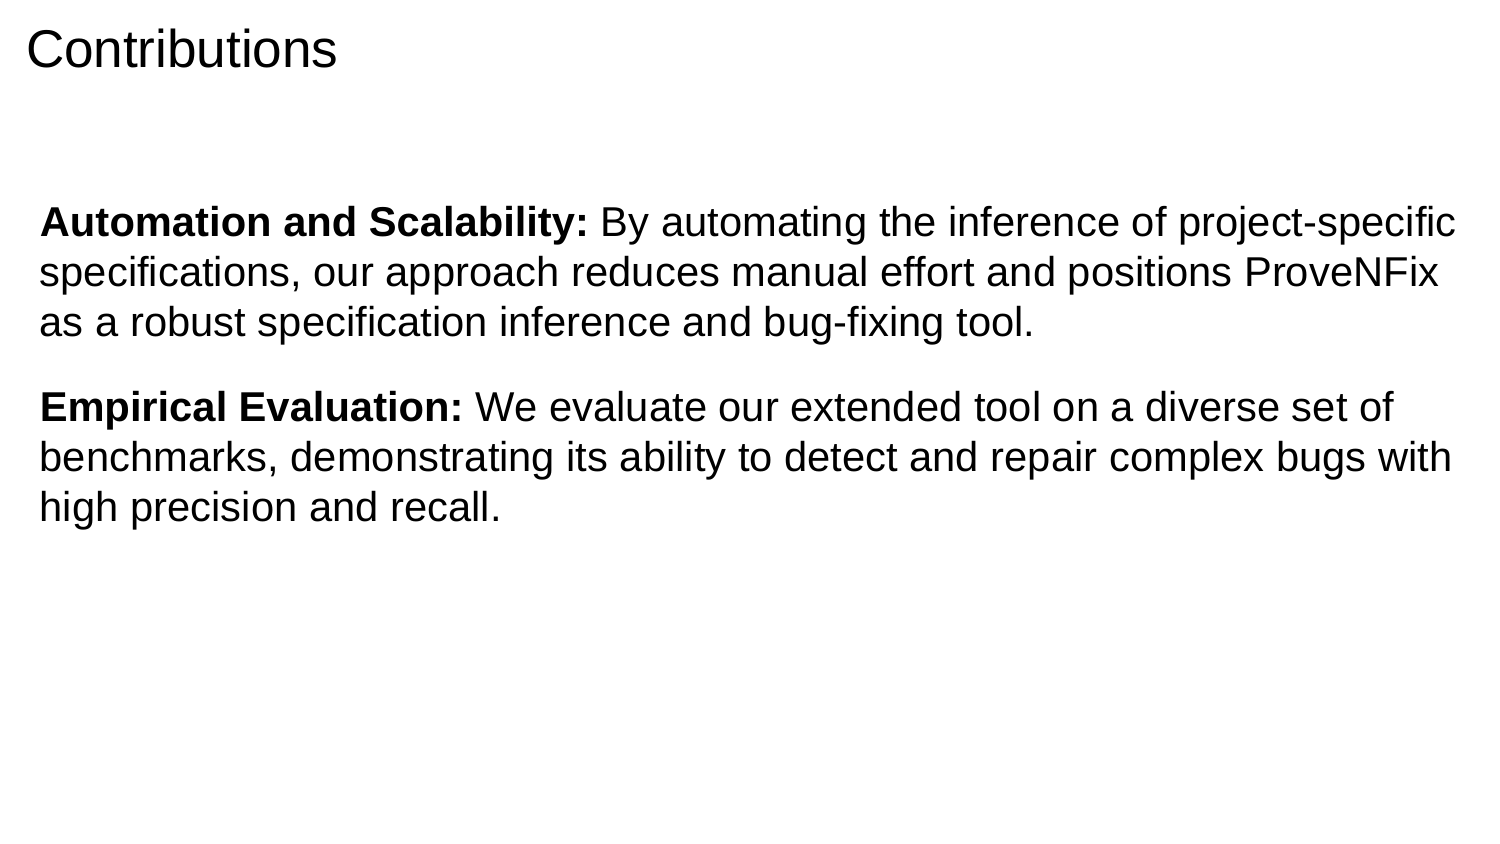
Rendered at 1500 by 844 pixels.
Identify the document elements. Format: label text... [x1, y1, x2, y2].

title Contributions [11, 0, 1409, 94]
text_box Automation and Scalability: By automating the inference of project-specific specifications, our approach reduces manual effort and positions ProveNFix as a robust specification inference and bug-fixing tool. Empirical Evaluation: We evaluate our extended tool on a diverse set of benchmarks, demonstrating its ability to detect and repair complex bugs with high precision and recall. [24, 187, 1475, 591]
